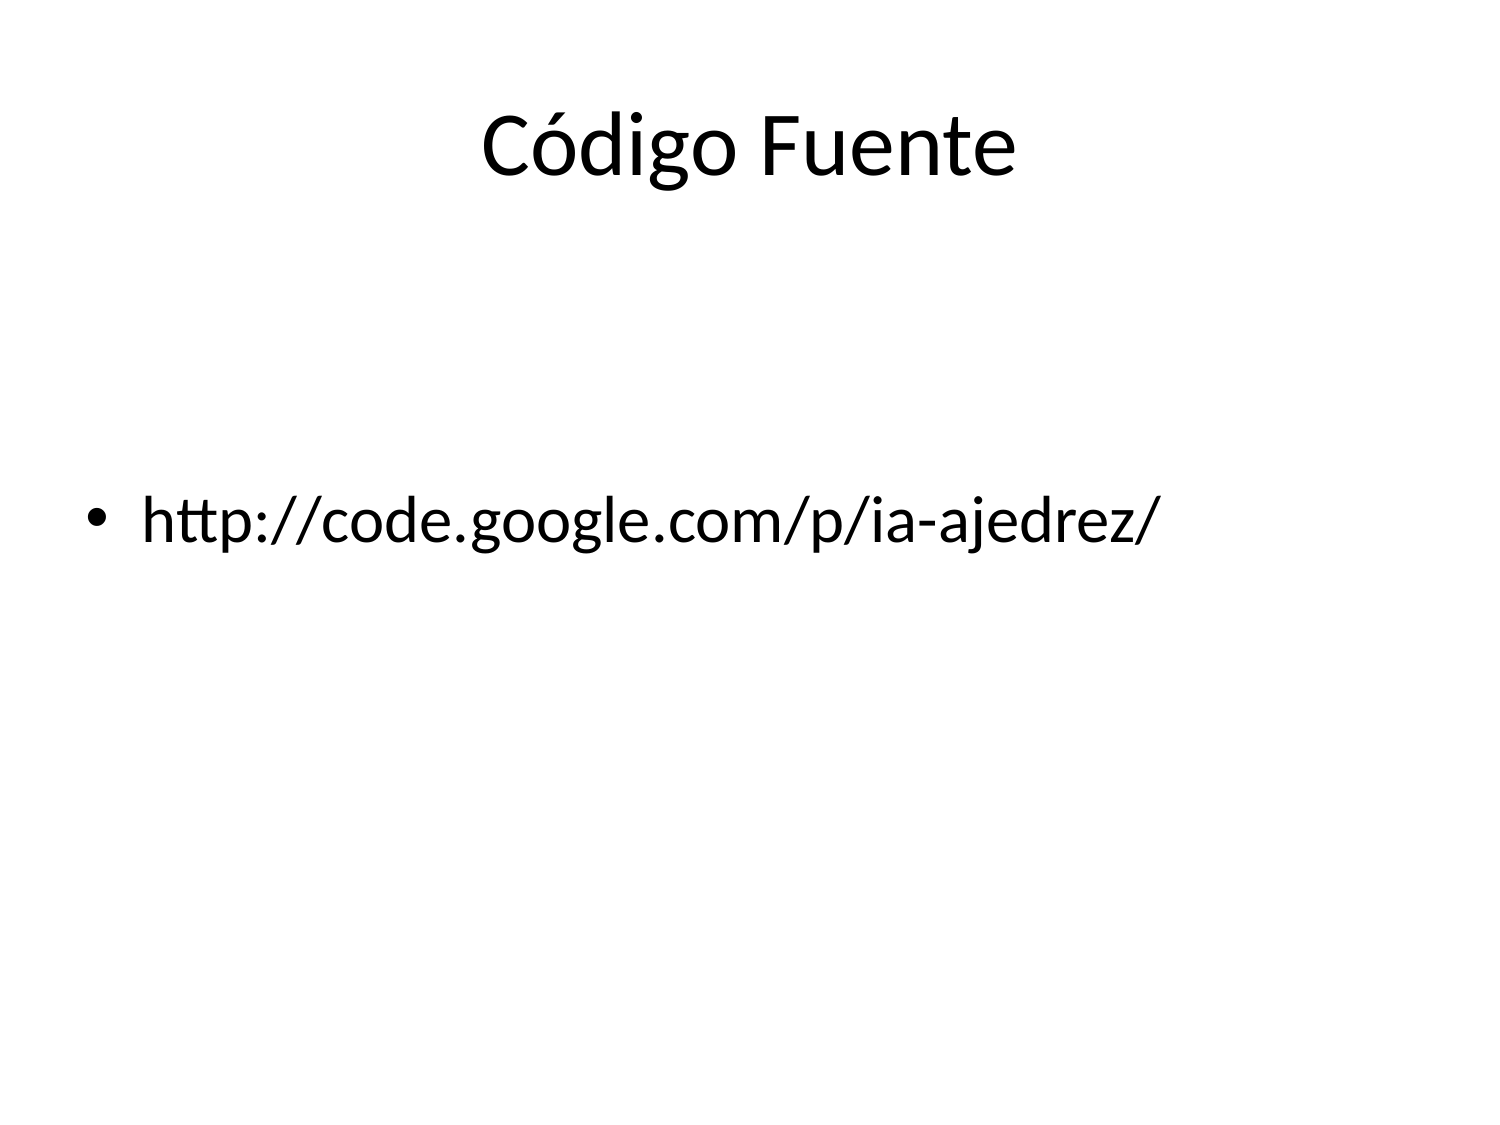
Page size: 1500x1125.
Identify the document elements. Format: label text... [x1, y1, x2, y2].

list http://code.google.com/p/ia-ajedrez/ [70, 468, 1421, 593]
title Código Fuente [75, 45, 1425, 233]
